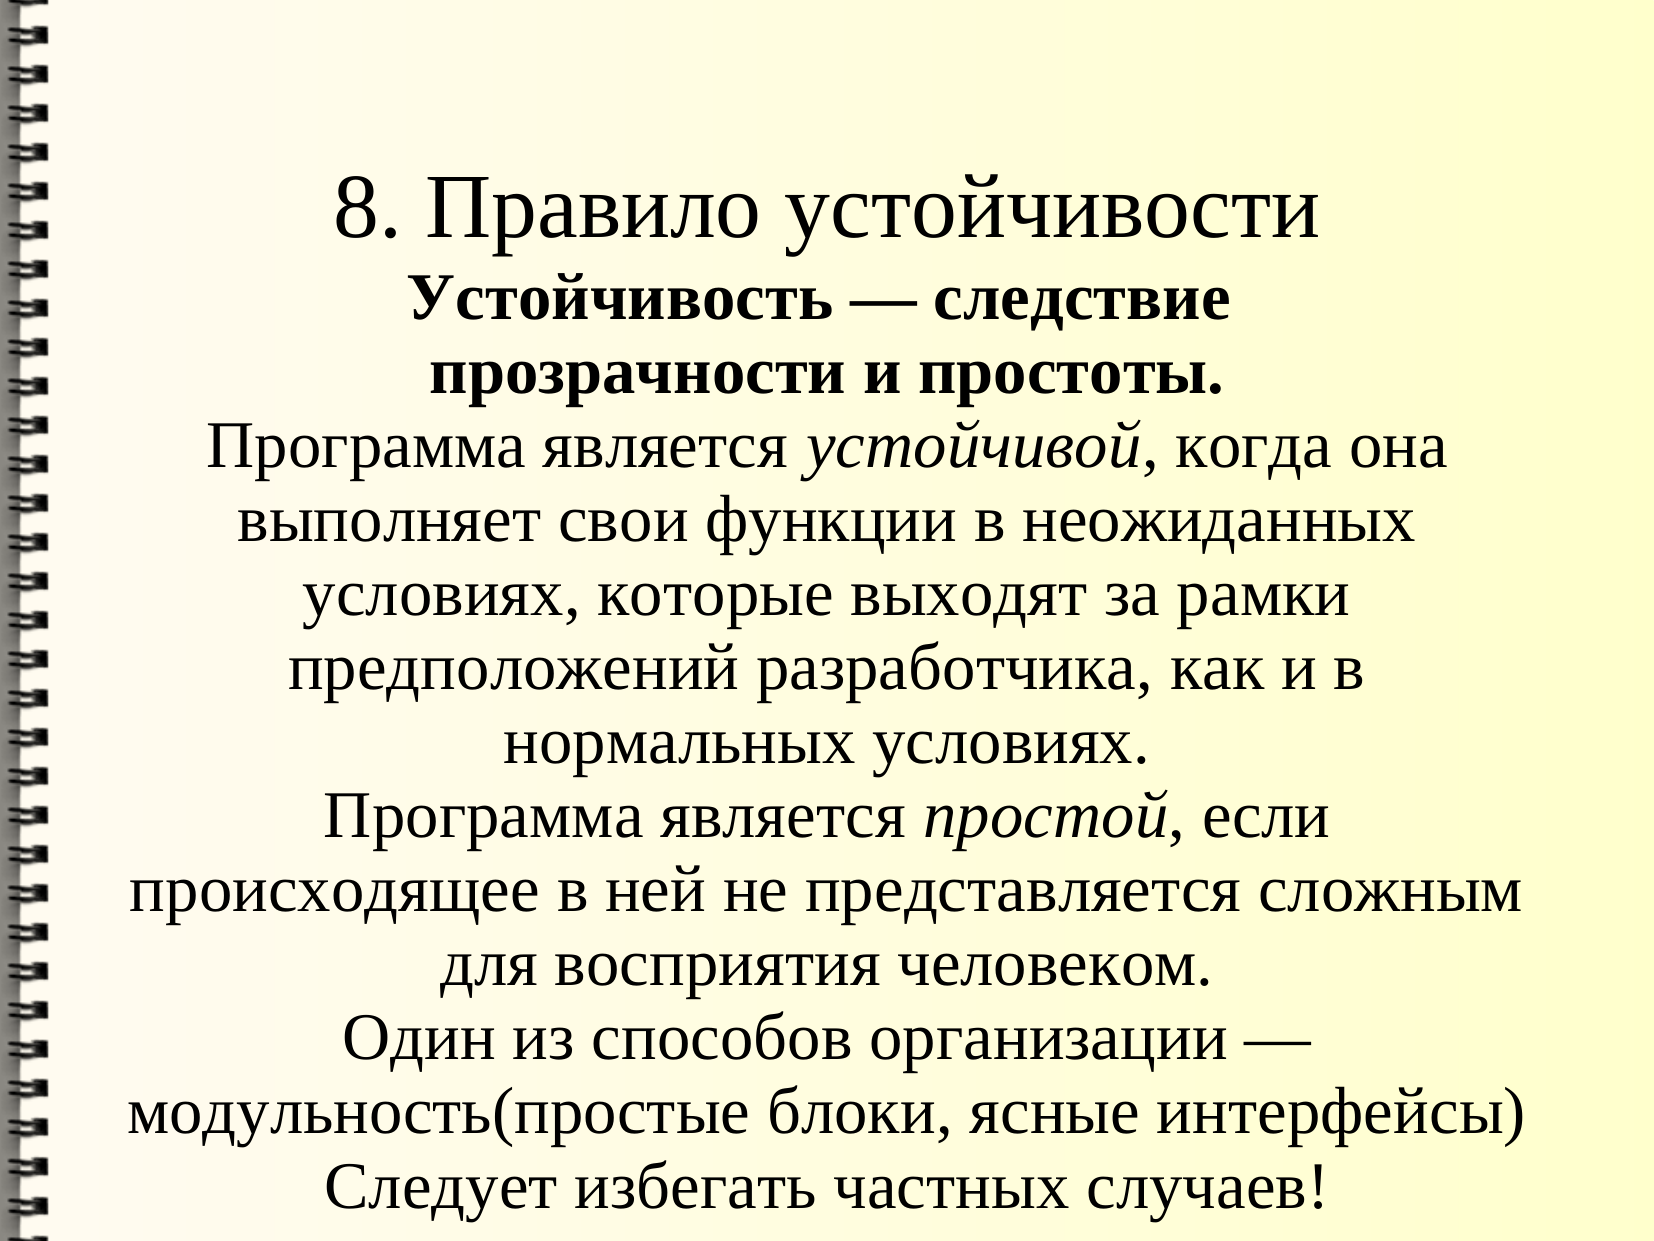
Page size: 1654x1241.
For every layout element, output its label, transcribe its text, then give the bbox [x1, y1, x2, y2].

picture [0, 0, 1654, 1241]
subtitle Устойчивость — следствие прозрачности и простоты. Программа является устойчивой, когда она выполняет свои функции в неожиданных условиях, которые выходят за рамки предположений разработчика, как и в нормальных условиях. Программа является простой, если происходящее в ней не представляется сложным для восприятия человеком. Один из способов организации — модульность(простые блоки, ясные интерфейсы) Следует избегать частных случаев! [121, 259, 1534, 1223]
title 8. Правило устойчивости [121, 102, 1534, 259]
